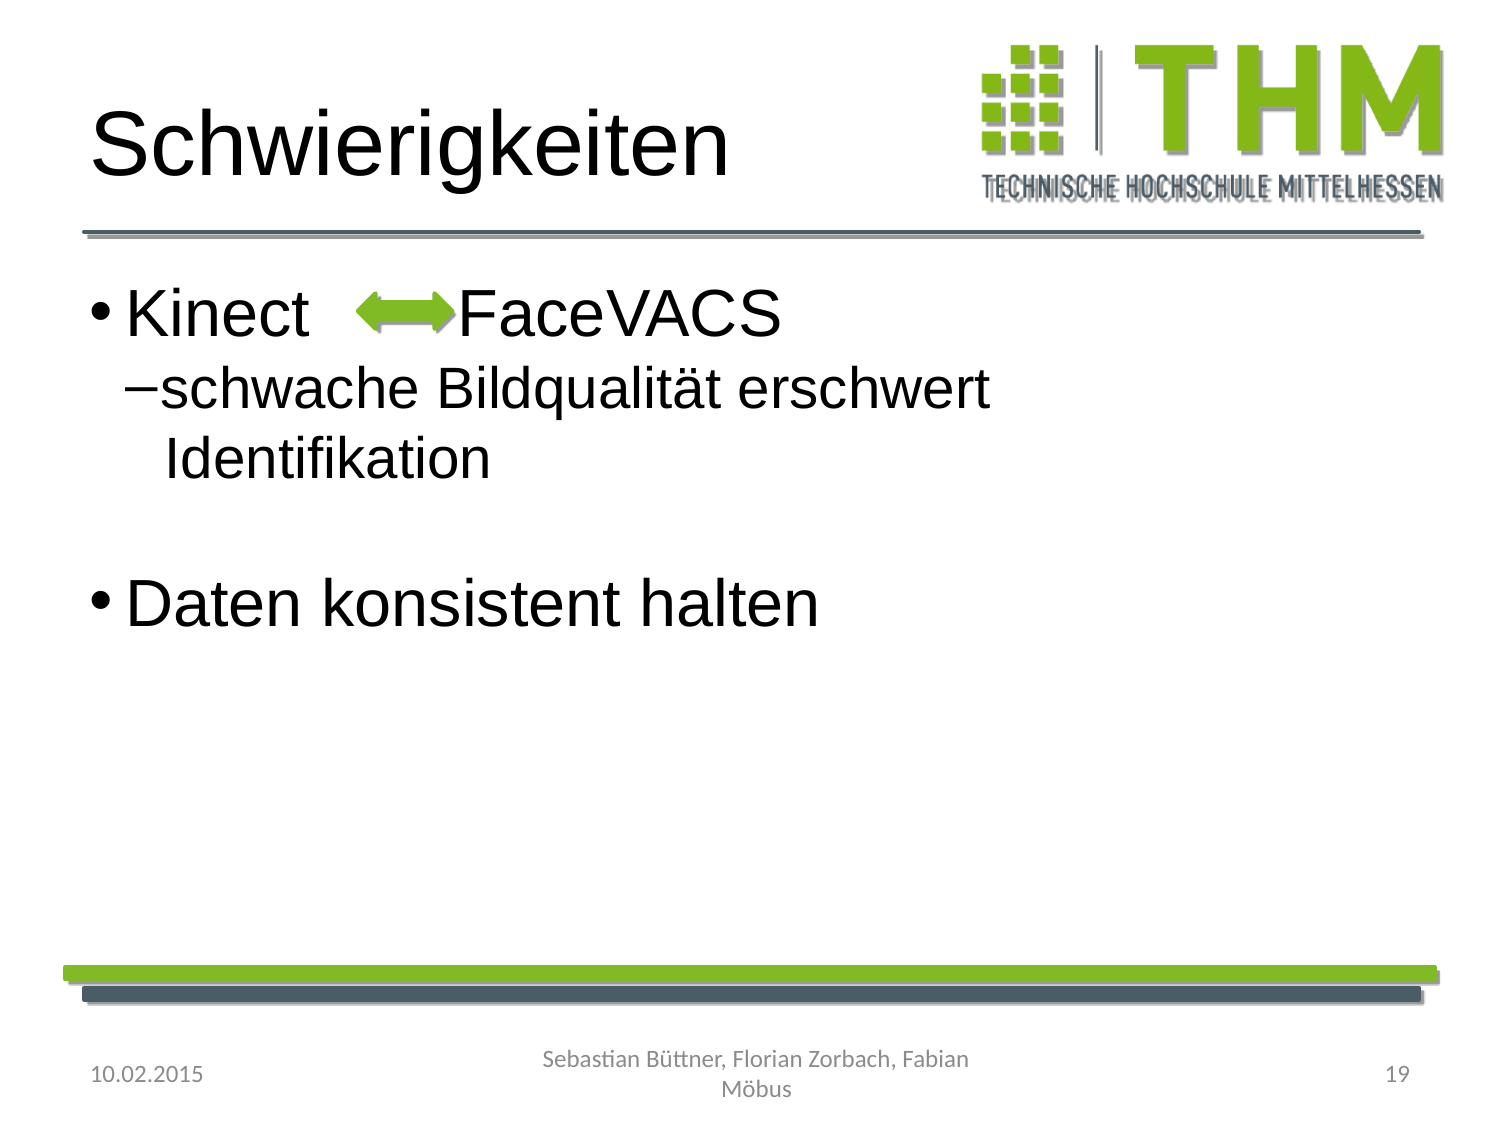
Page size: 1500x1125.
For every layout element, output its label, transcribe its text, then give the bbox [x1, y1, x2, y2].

text_box [357, 293, 453, 329]
text_box <number> [1074, 1042, 1425, 1103]
text_box Kinect FaceVACS schwache Bildqualität erschwert Identifikation Daten konsistent halten [75, 262, 1425, 1005]
text_box Sebastian Büttner, Florian Zorbach, Fabian Möbus [490, 1042, 1023, 1103]
picture [974, 30, 1448, 208]
text_box Schwierigkeiten [75, 45, 1425, 233]
text_box 10.02.2015 [74, 1042, 425, 1103]
